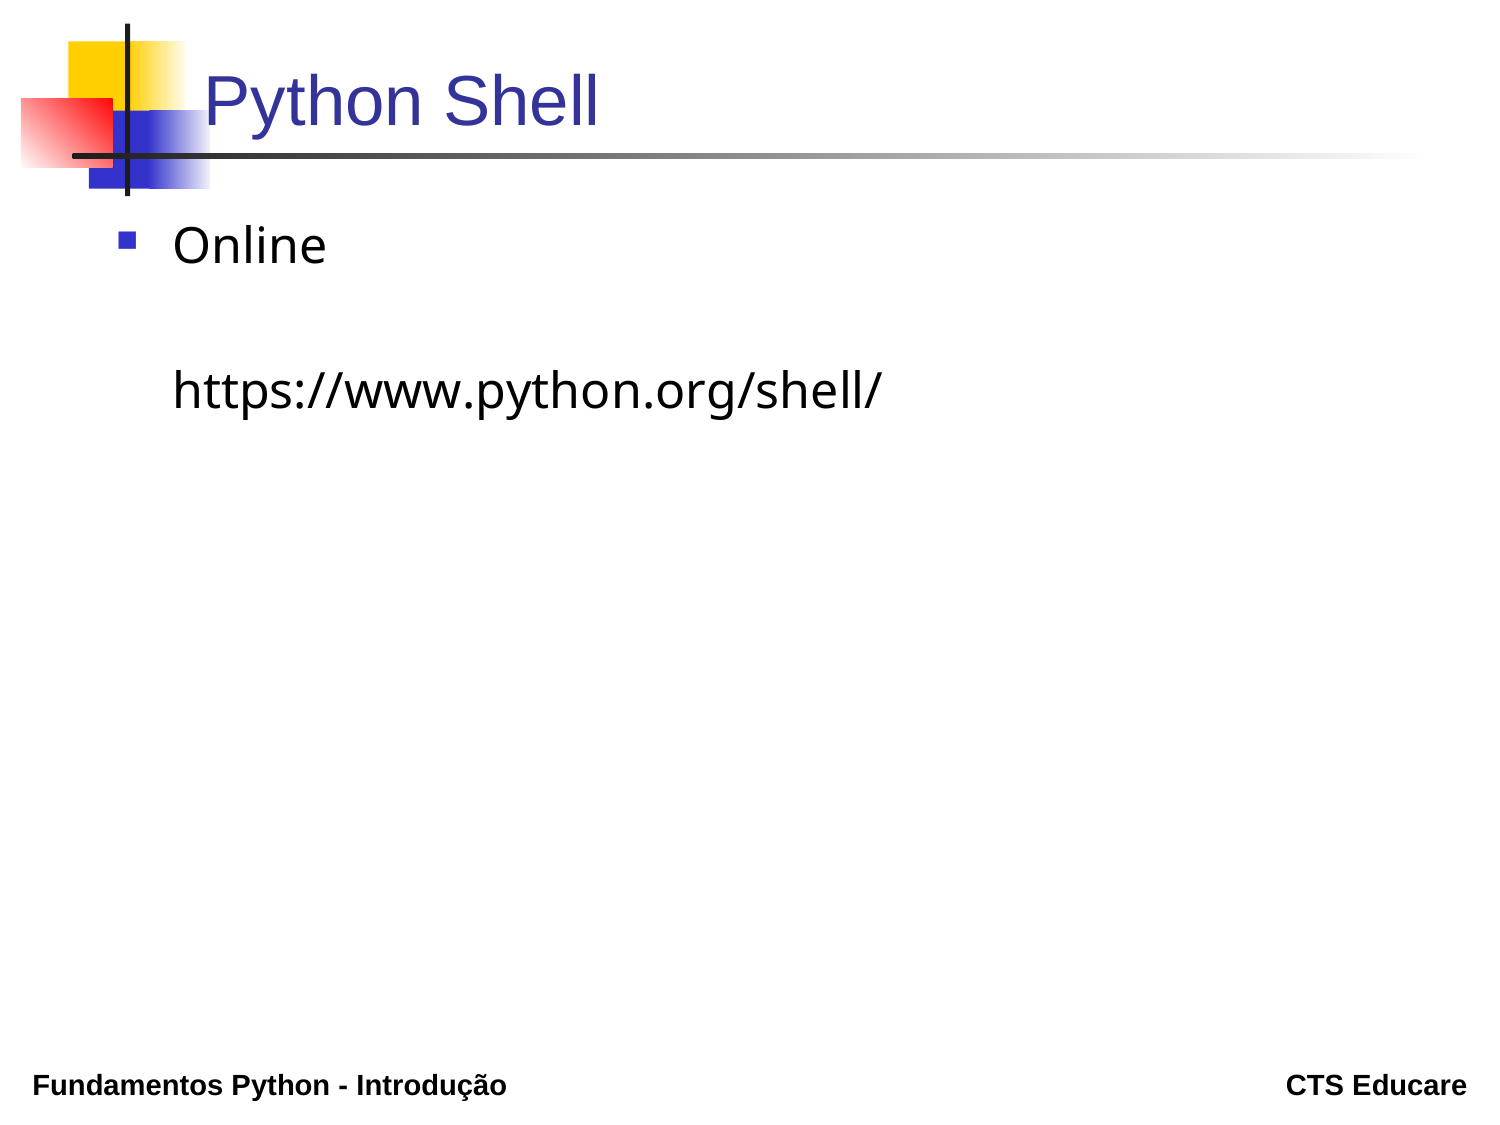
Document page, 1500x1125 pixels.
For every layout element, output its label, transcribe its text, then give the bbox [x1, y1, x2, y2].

title Python Shell [188, 46, 1468, 149]
list Online https://www.python.org/shell/ [100, 206, 1447, 1024]
